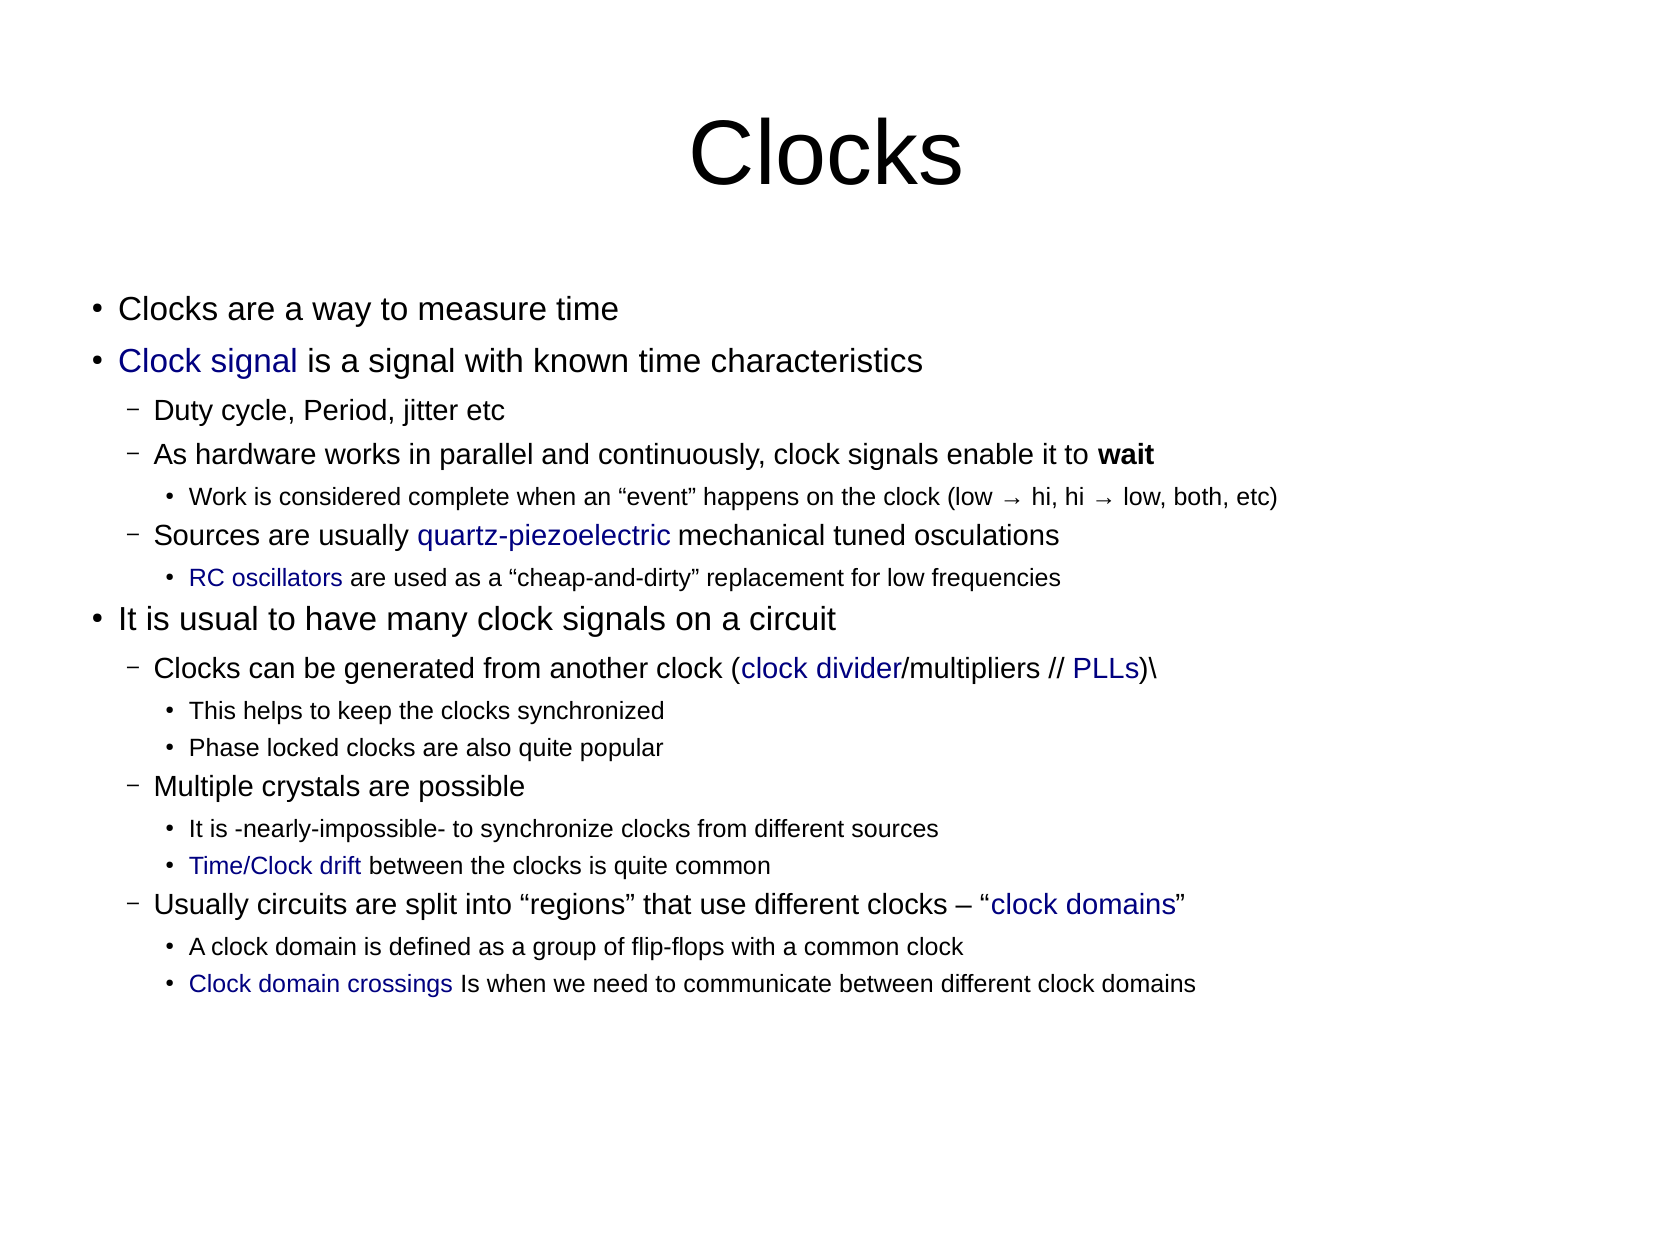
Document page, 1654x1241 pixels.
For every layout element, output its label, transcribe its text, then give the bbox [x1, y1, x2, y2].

title Clocks [82, 49, 1571, 257]
list Clocks are a way to measure time Clock signal is a signal with known time characteristics Duty cycle, Period, jitter etc As hardware works in parallel and continuously, clock signals enable it to wait Work is considered complete when an “event” happens on the clock (low → hi, hi → low, both, etc) Sources are usually quartz-piezoelectric mechanical tuned osculations RC oscillators are used as a “cheap-and-dirty” replacement for low frequencies It is usual to have many clock signals on a circuit Clocks can be generated from another clock (clock divider/multipliers // PLLs)\ This helps to keep the clocks synchronized Phase locked clocks are also quite popular Multiple crystals are possible It is -nearly-impossible- to synchronize clocks from different sources Time/Clock drift between the clocks is quite common Usually circuits are split into “regions” that use different clocks – “clock domains” A clock domain is defined as a group of flip-flops with a common clock Clock domain crossings Is when we need to communicate between different clock domains [82, 290, 1571, 1010]
